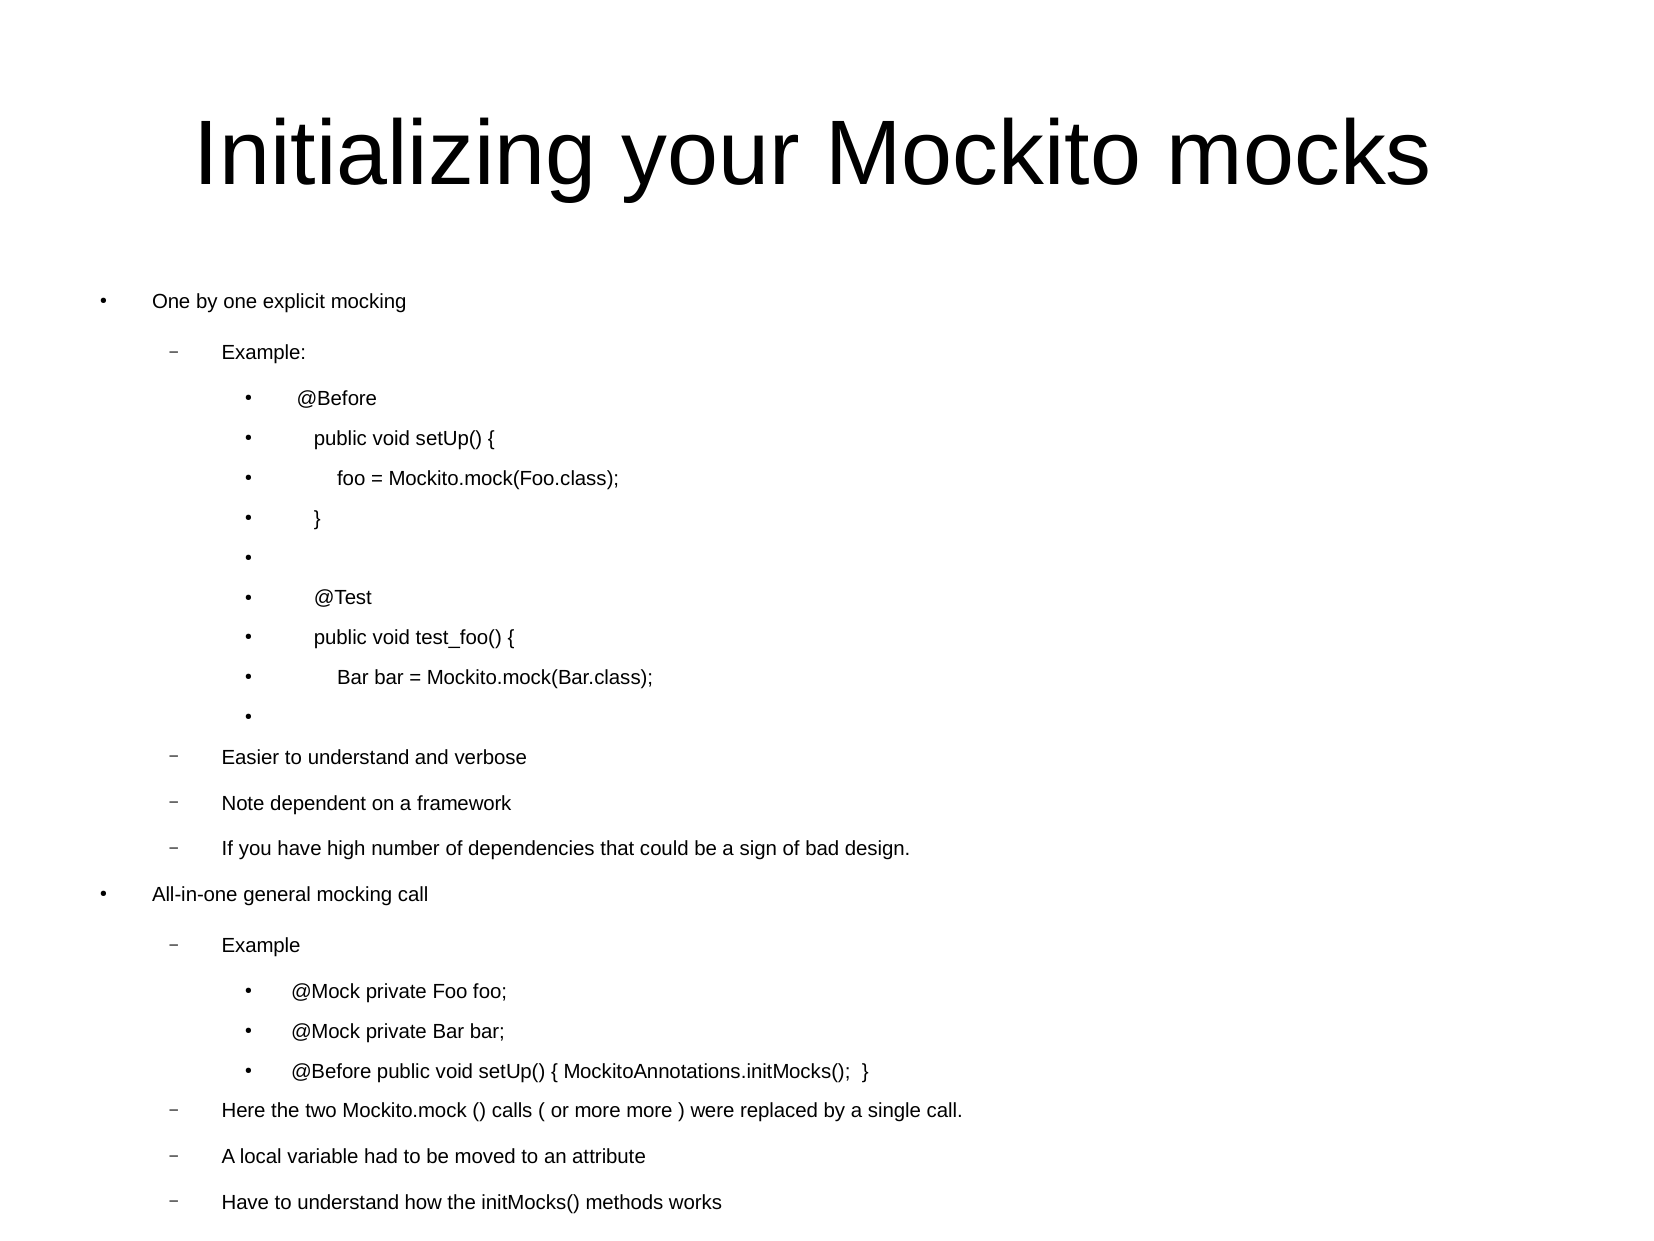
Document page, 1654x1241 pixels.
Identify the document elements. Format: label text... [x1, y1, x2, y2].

list One by one explicit mocking Example: @Before public void setUp() { foo = Mockito.mock(Foo.class); } @Test public void test_foo() { Bar bar = Mockito.mock(Bar.class); Easier to understand and verbose Note dependent on a framework If you have high number of dependencies that could be a sign of bad design. All-in-one general mocking call Example @Mock private Foo foo; @Mock private Bar bar; @Before public void setUp() { MockitoAnnotations.initMocks(); } Here the two Mockito.mock () calls ( or more more ) were replaced by a single call. A local variable had to be moved to an attribute Have to understand how the initMocks() methods works [82, 290, 1636, 1216]
title Initializing your Mockito mocks [82, 49, 1571, 257]
